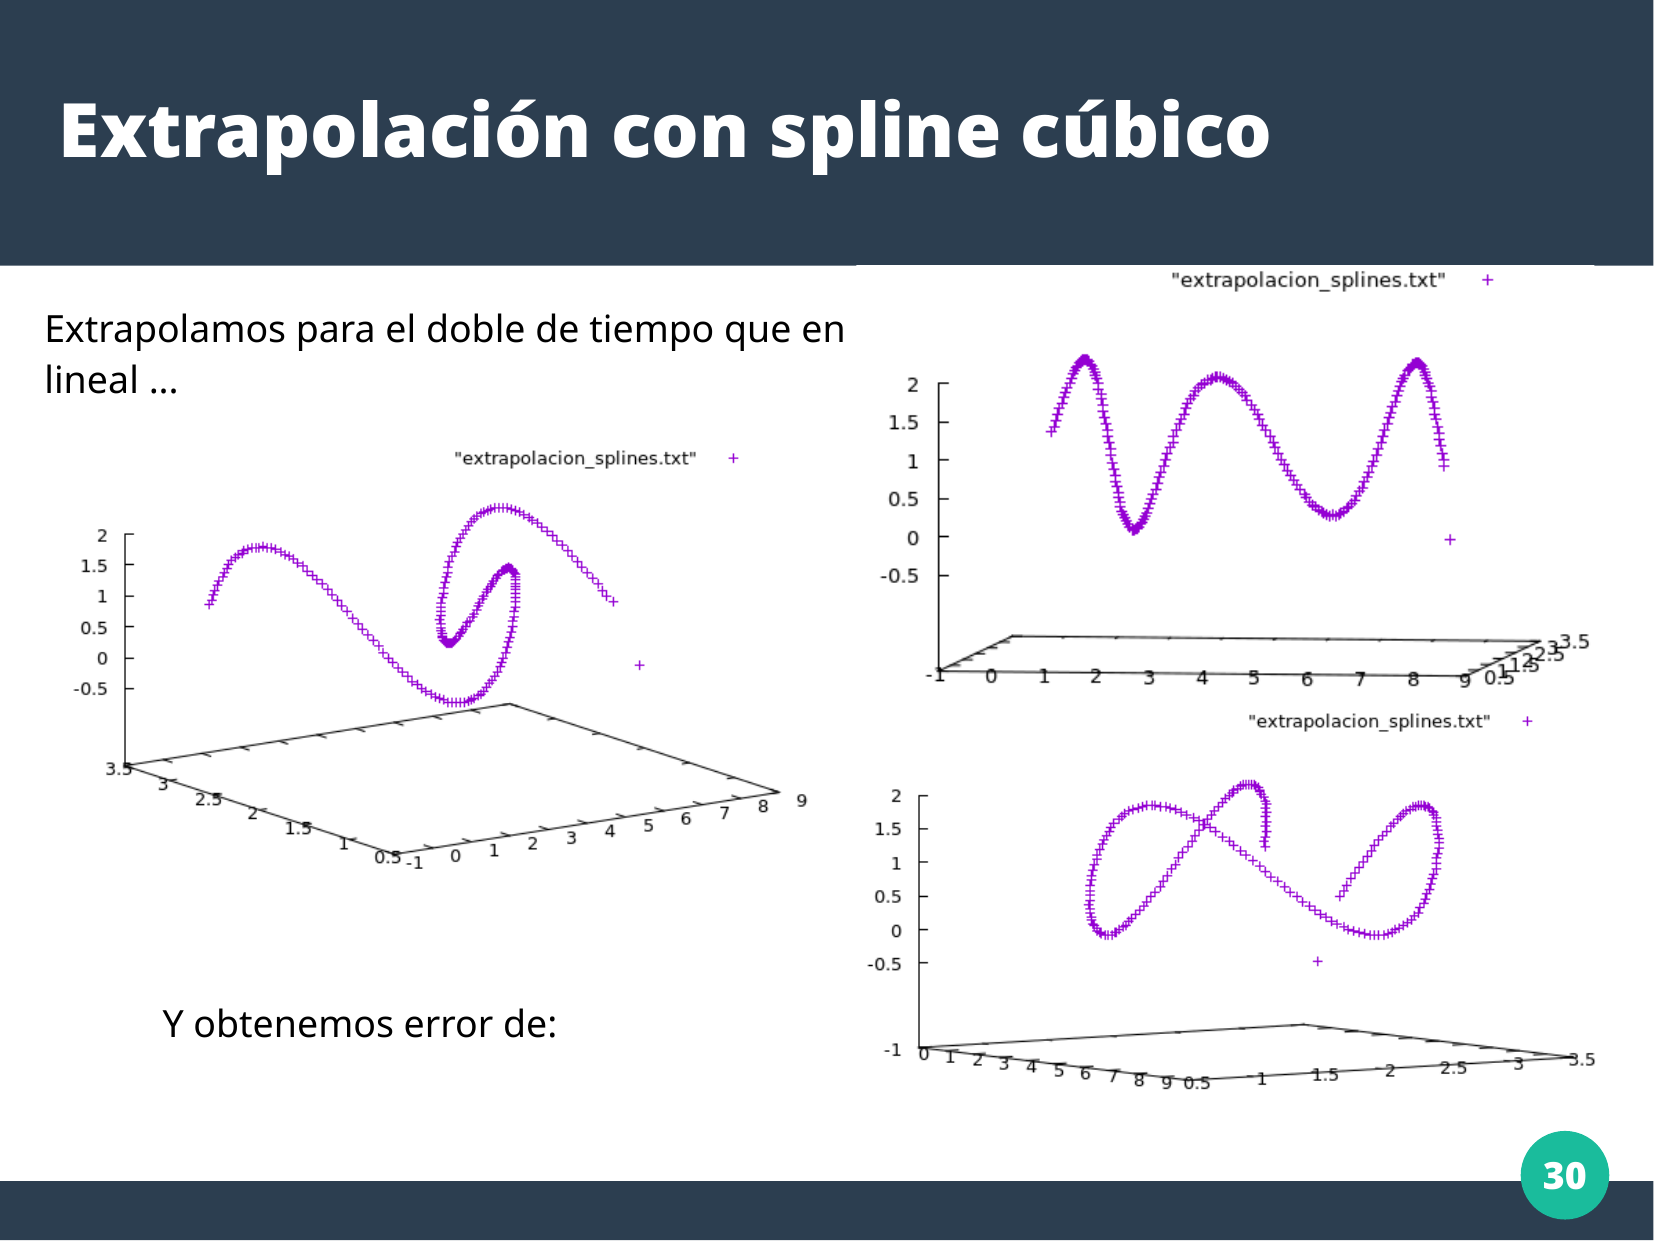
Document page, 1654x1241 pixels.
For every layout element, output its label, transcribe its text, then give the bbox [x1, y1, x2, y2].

picture [59, 442, 815, 886]
picture [856, 265, 1612, 1100]
title Extrapolación con spline cúbico [59, 49, 1595, 207]
text_box Y obtenemos error de: [147, 990, 680, 1093]
text_box Extrapolamos para el doble de tiempo que en lineal ... [29, 295, 886, 398]
